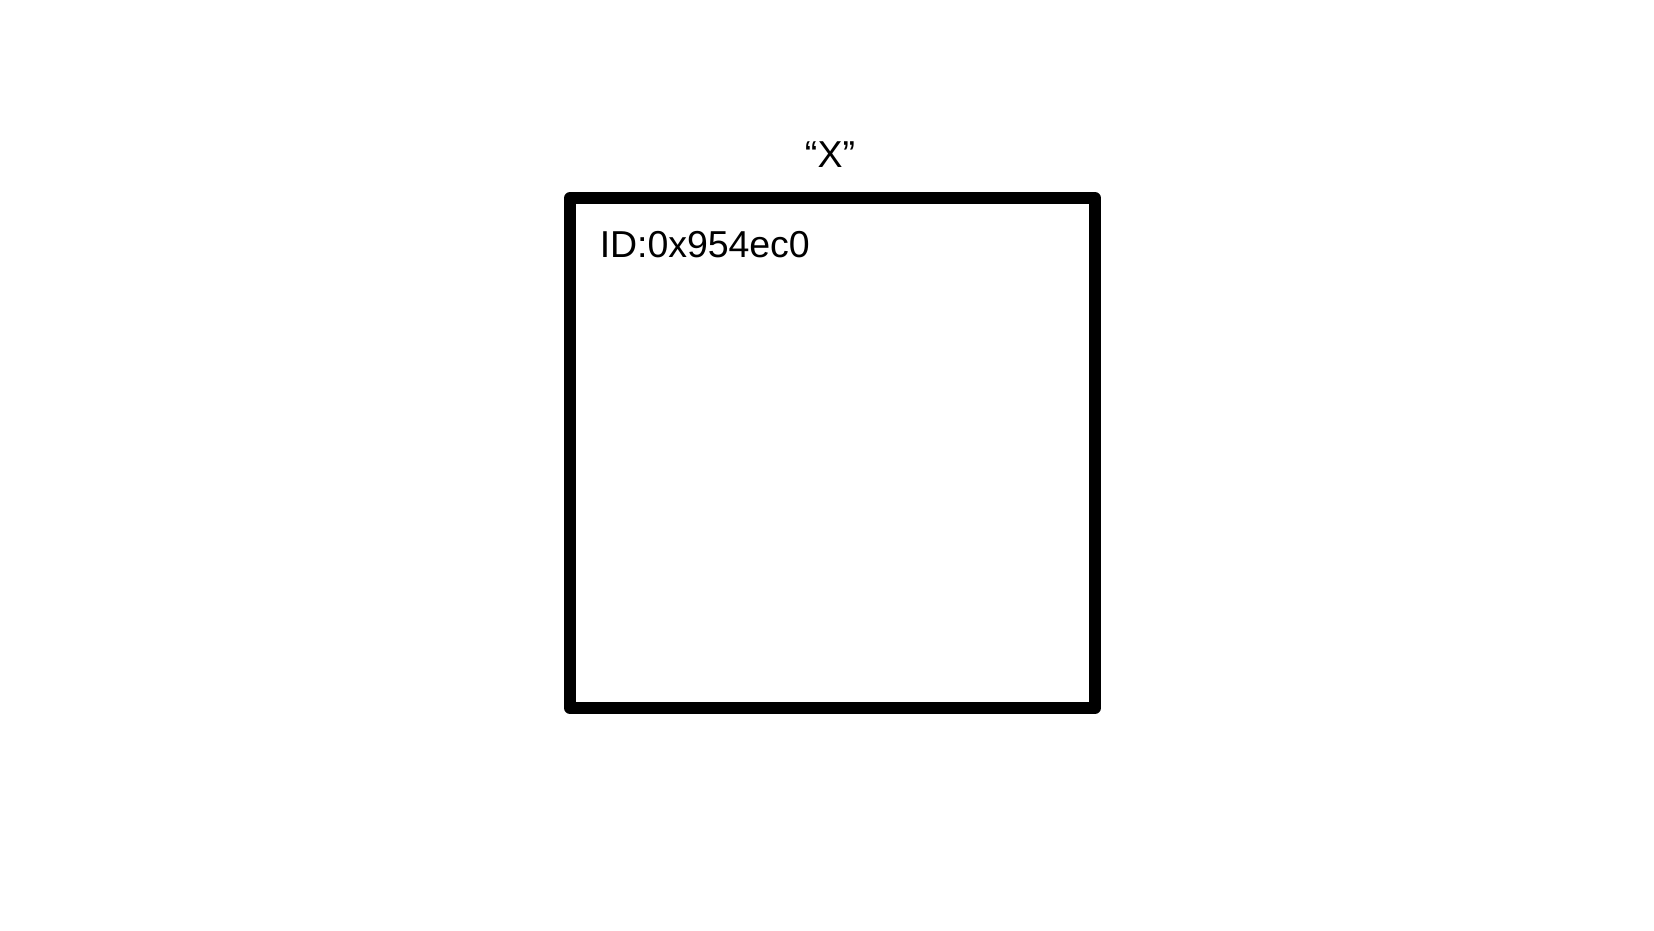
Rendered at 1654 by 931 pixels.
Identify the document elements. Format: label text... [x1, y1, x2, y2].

text_box “X” [790, 126, 871, 184]
text_box [570, 198, 1096, 709]
text_box ID:0x954ec0 [585, 216, 991, 286]
